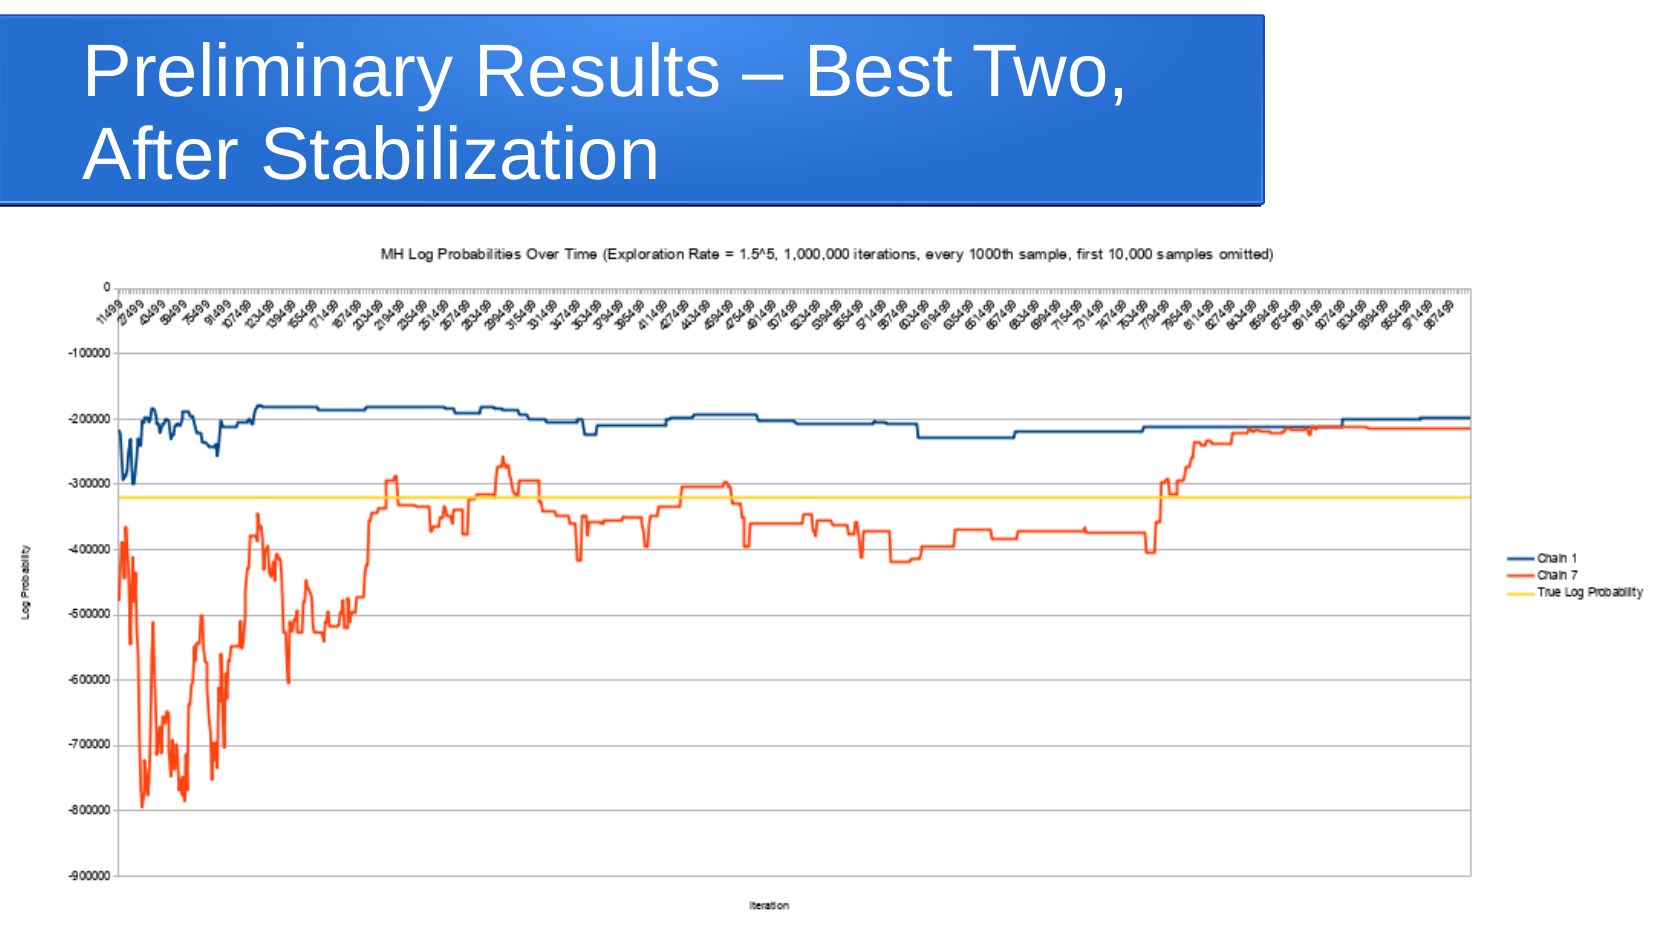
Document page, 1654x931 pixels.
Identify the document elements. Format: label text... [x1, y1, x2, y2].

title Preliminary Results – Best Two, After Stabilization [82, 29, 1235, 196]
picture [0, 221, 1654, 931]
